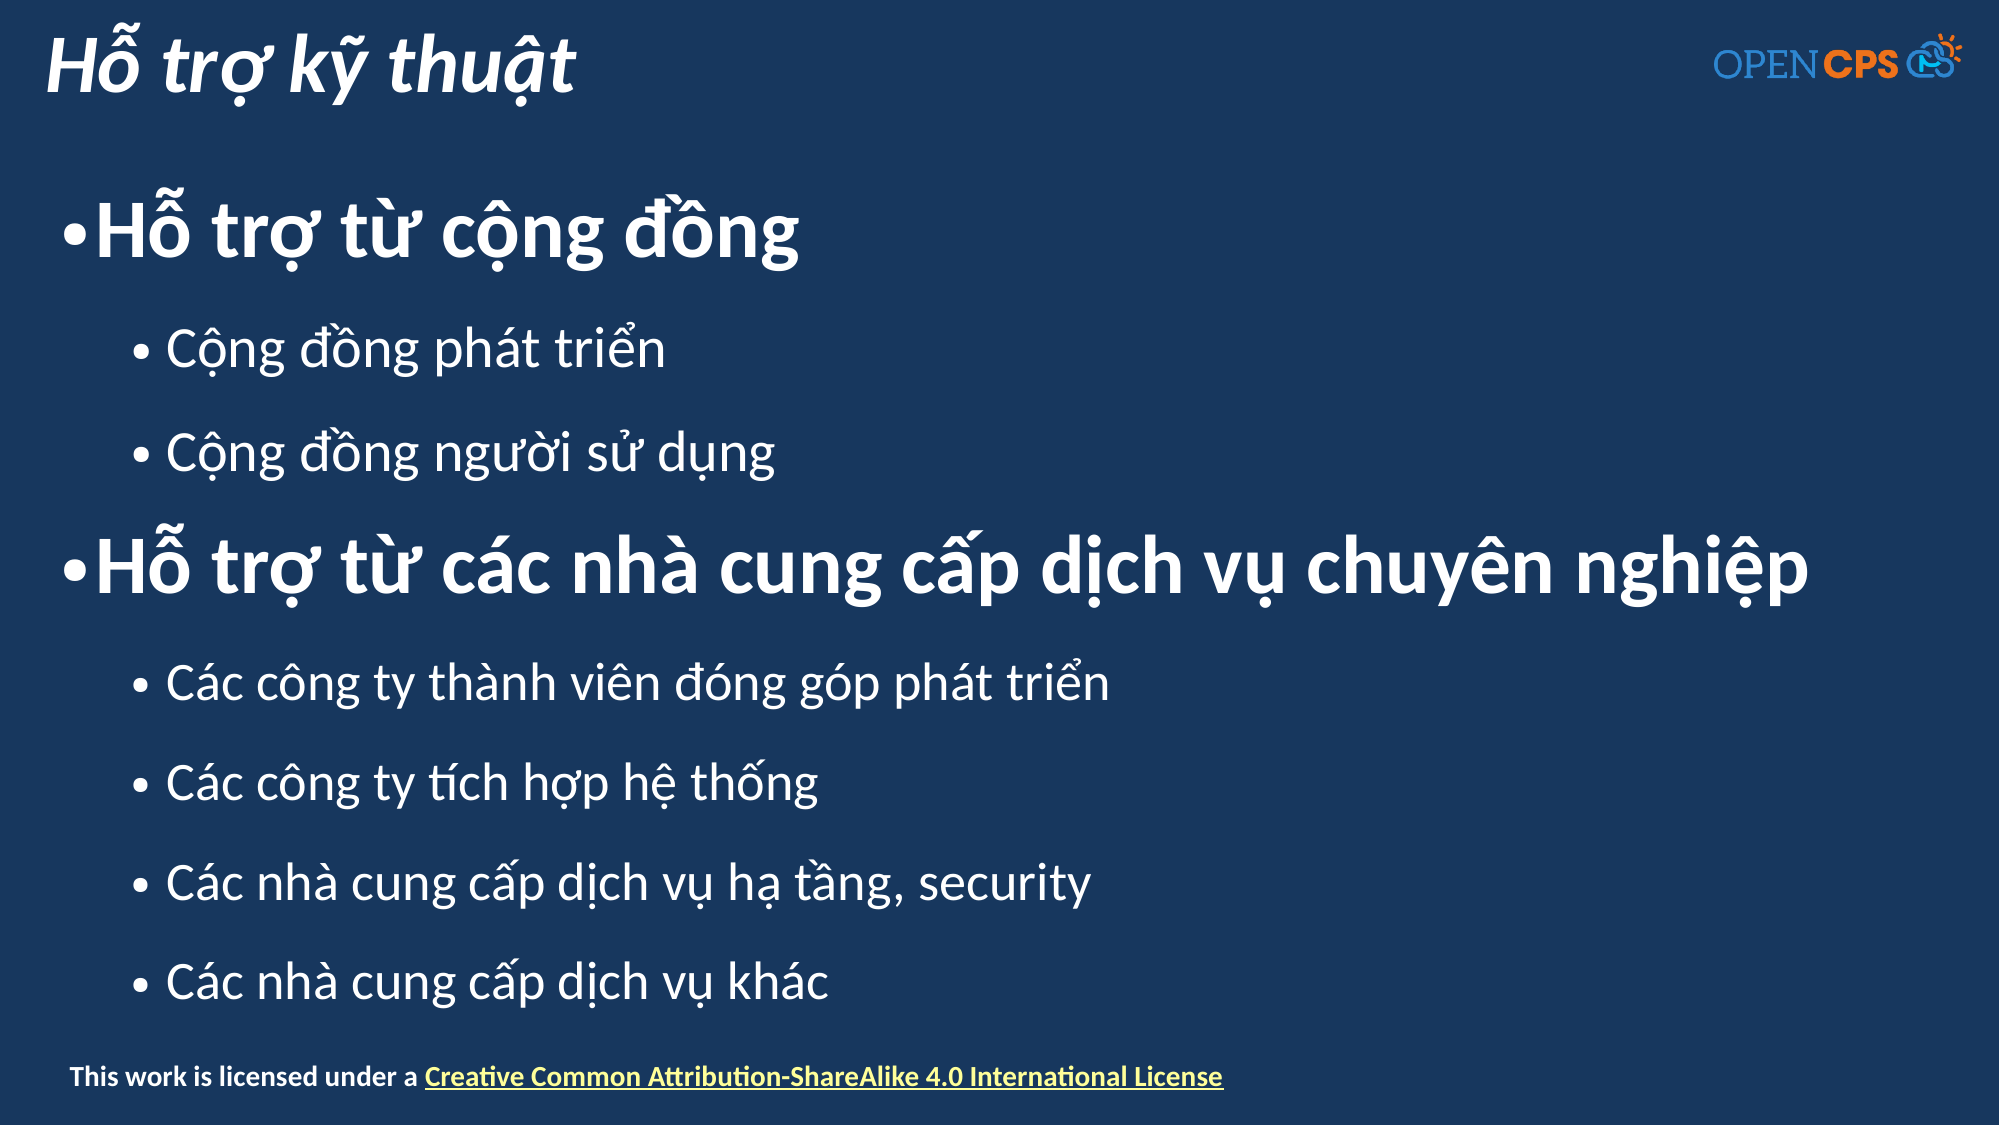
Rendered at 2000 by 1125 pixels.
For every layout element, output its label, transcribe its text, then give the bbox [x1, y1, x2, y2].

text_box Hỗ trợ từ cộng đồng Cộng đồng phát triển Cộng đồng người sử dụng Hỗ trợ từ các nhà cung cấp dịch vụ chuyên nghiệp Các công ty thành viên đóng góp phát triển Các công ty tích hợp hệ thống Các nhà cung cấp dịch vụ hạ tầng, security Các nhà cung cấp dịch vụ khác [60, 195, 1921, 1051]
picture [1709, 29, 1966, 85]
text_box This work is licensed under a Creative Common Attribution-ShareAlike 4.0 International License [54, 1049, 1239, 1100]
text_box Hỗ trợ kỹ thuật [45, 29, 1501, 136]
